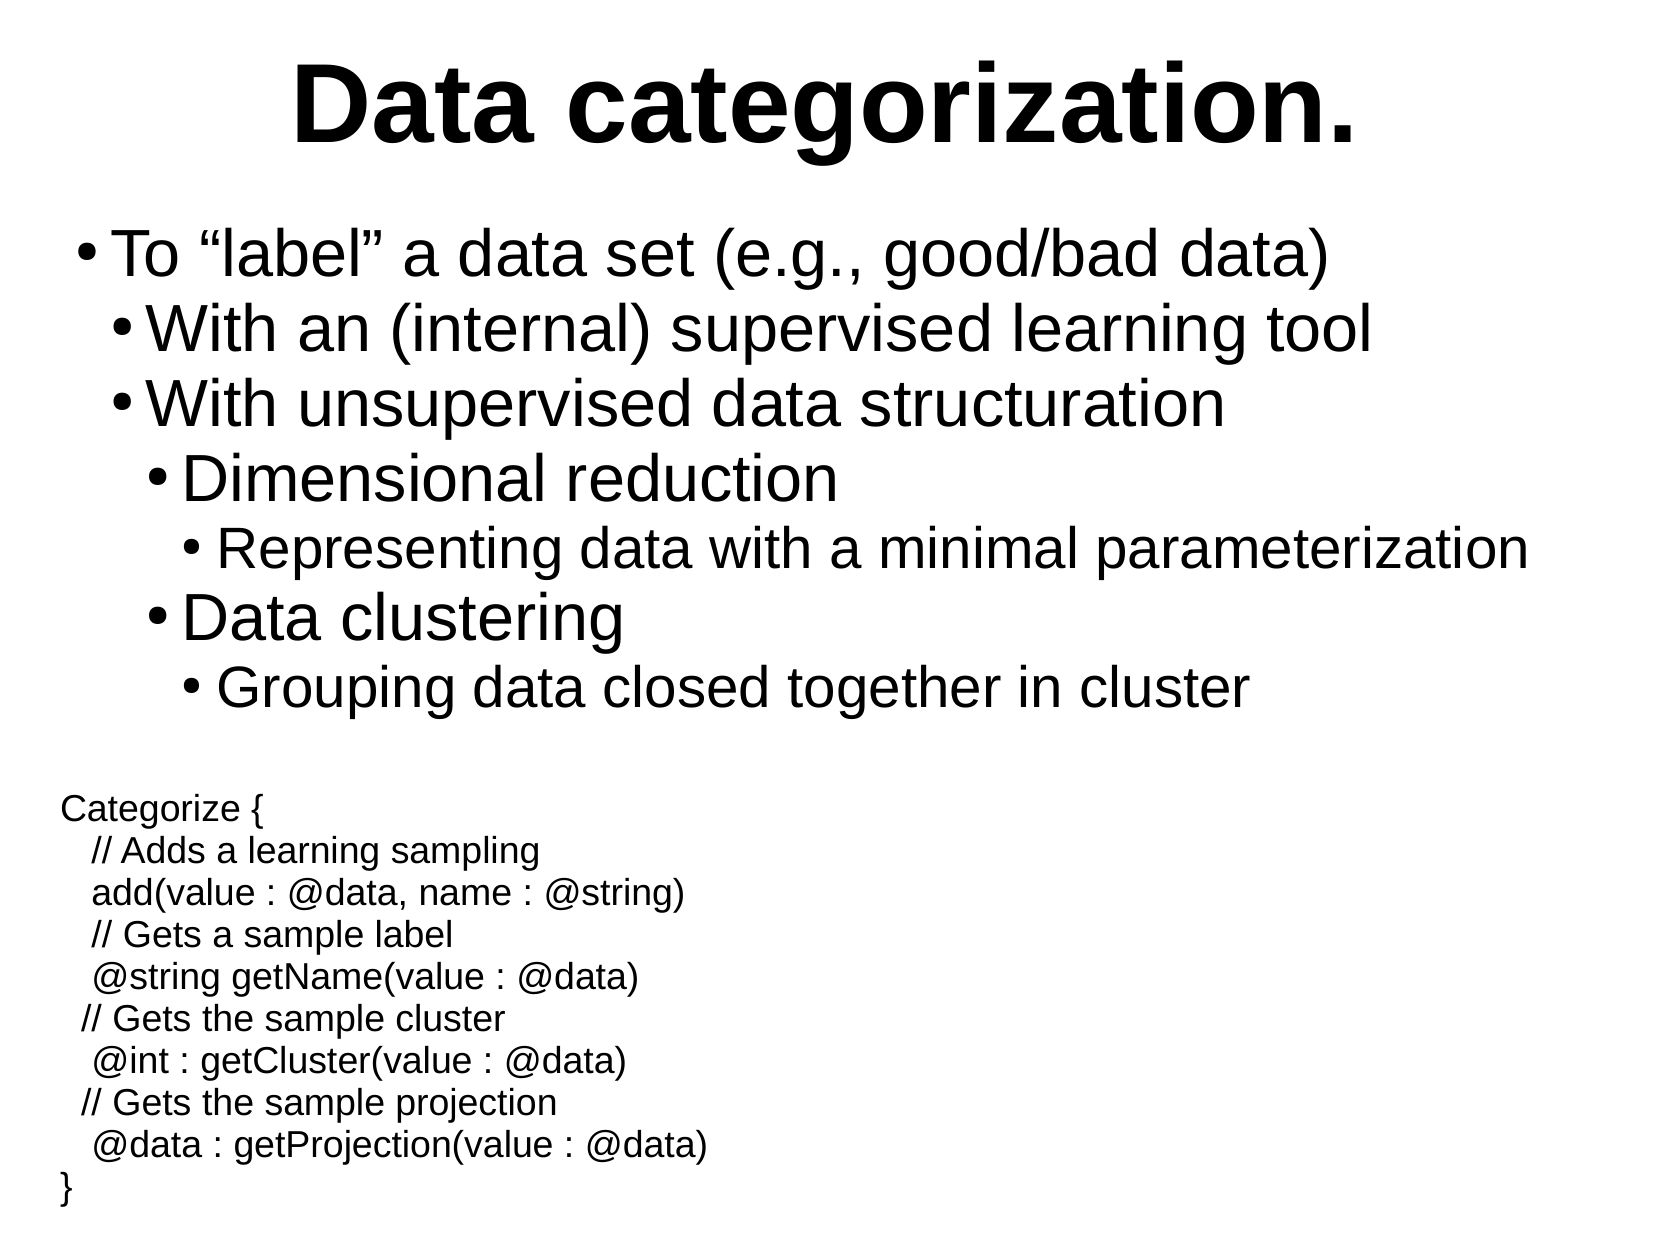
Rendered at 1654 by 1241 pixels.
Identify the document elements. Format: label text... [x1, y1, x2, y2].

title Data categorization. [135, 30, 1516, 178]
text_box Categorize { // Adds a learning sampling add(value : @data, name : @string) // Gets a sample label @string getName(value : @data) // Gets the sample cluster @int : getCluster(value : @data) // Gets the sample projection @data : getProjection(value : @data) } [60, 780, 826, 1216]
text_box To “label” a data set (e.g., good/bad data) With an (internal) supervised learning tool With unsupervised data structuration Dimensional reduction Representing data with a minimal parameterization Data clustering Grouping data closed together in cluster [75, 216, 1564, 796]
